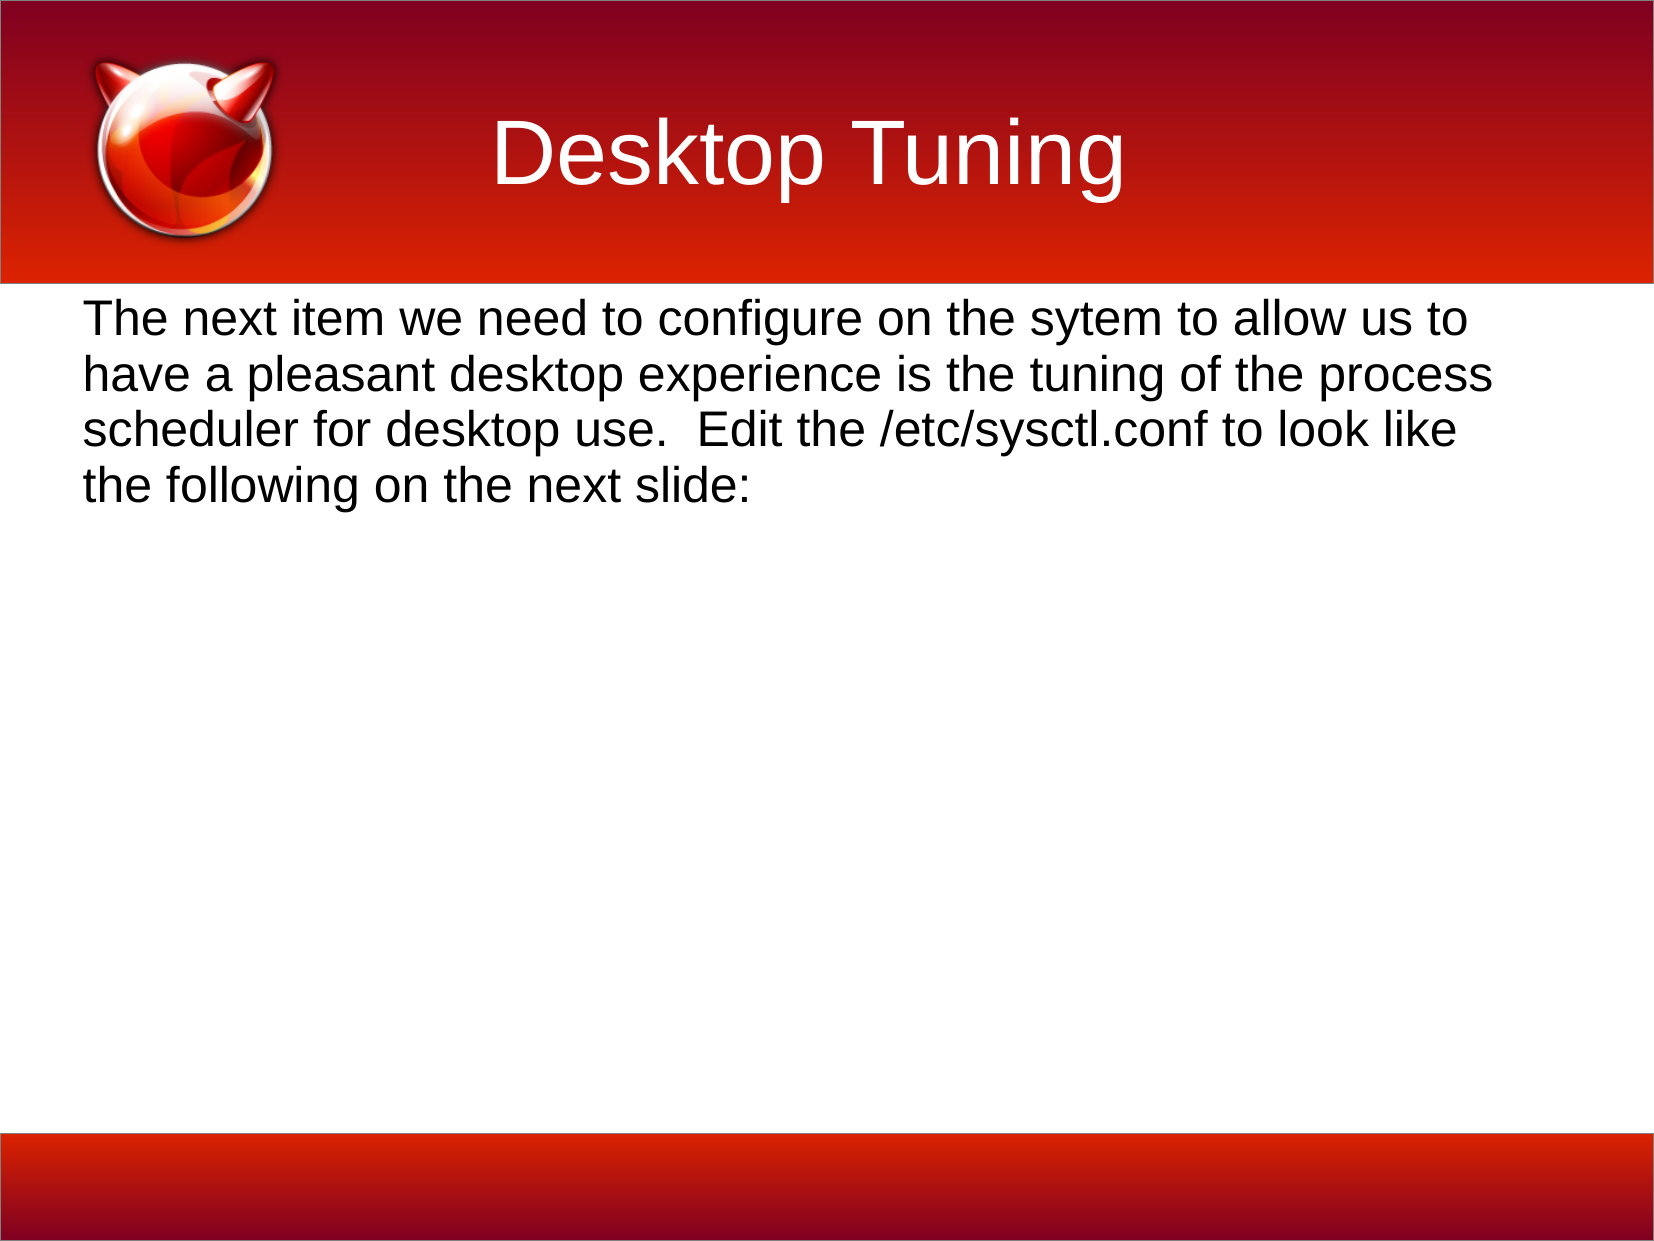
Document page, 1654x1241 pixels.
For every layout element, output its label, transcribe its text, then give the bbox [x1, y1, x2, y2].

list The next item we need to configure on the sytem to allow us to have a pleasant desktop experience is the tuning of the process scheduler for desktop use. Edit the /etc/sysctl.conf to look like the following on the next slide: [82, 290, 1538, 1010]
title Desktop Tuning [82, 49, 1536, 257]
